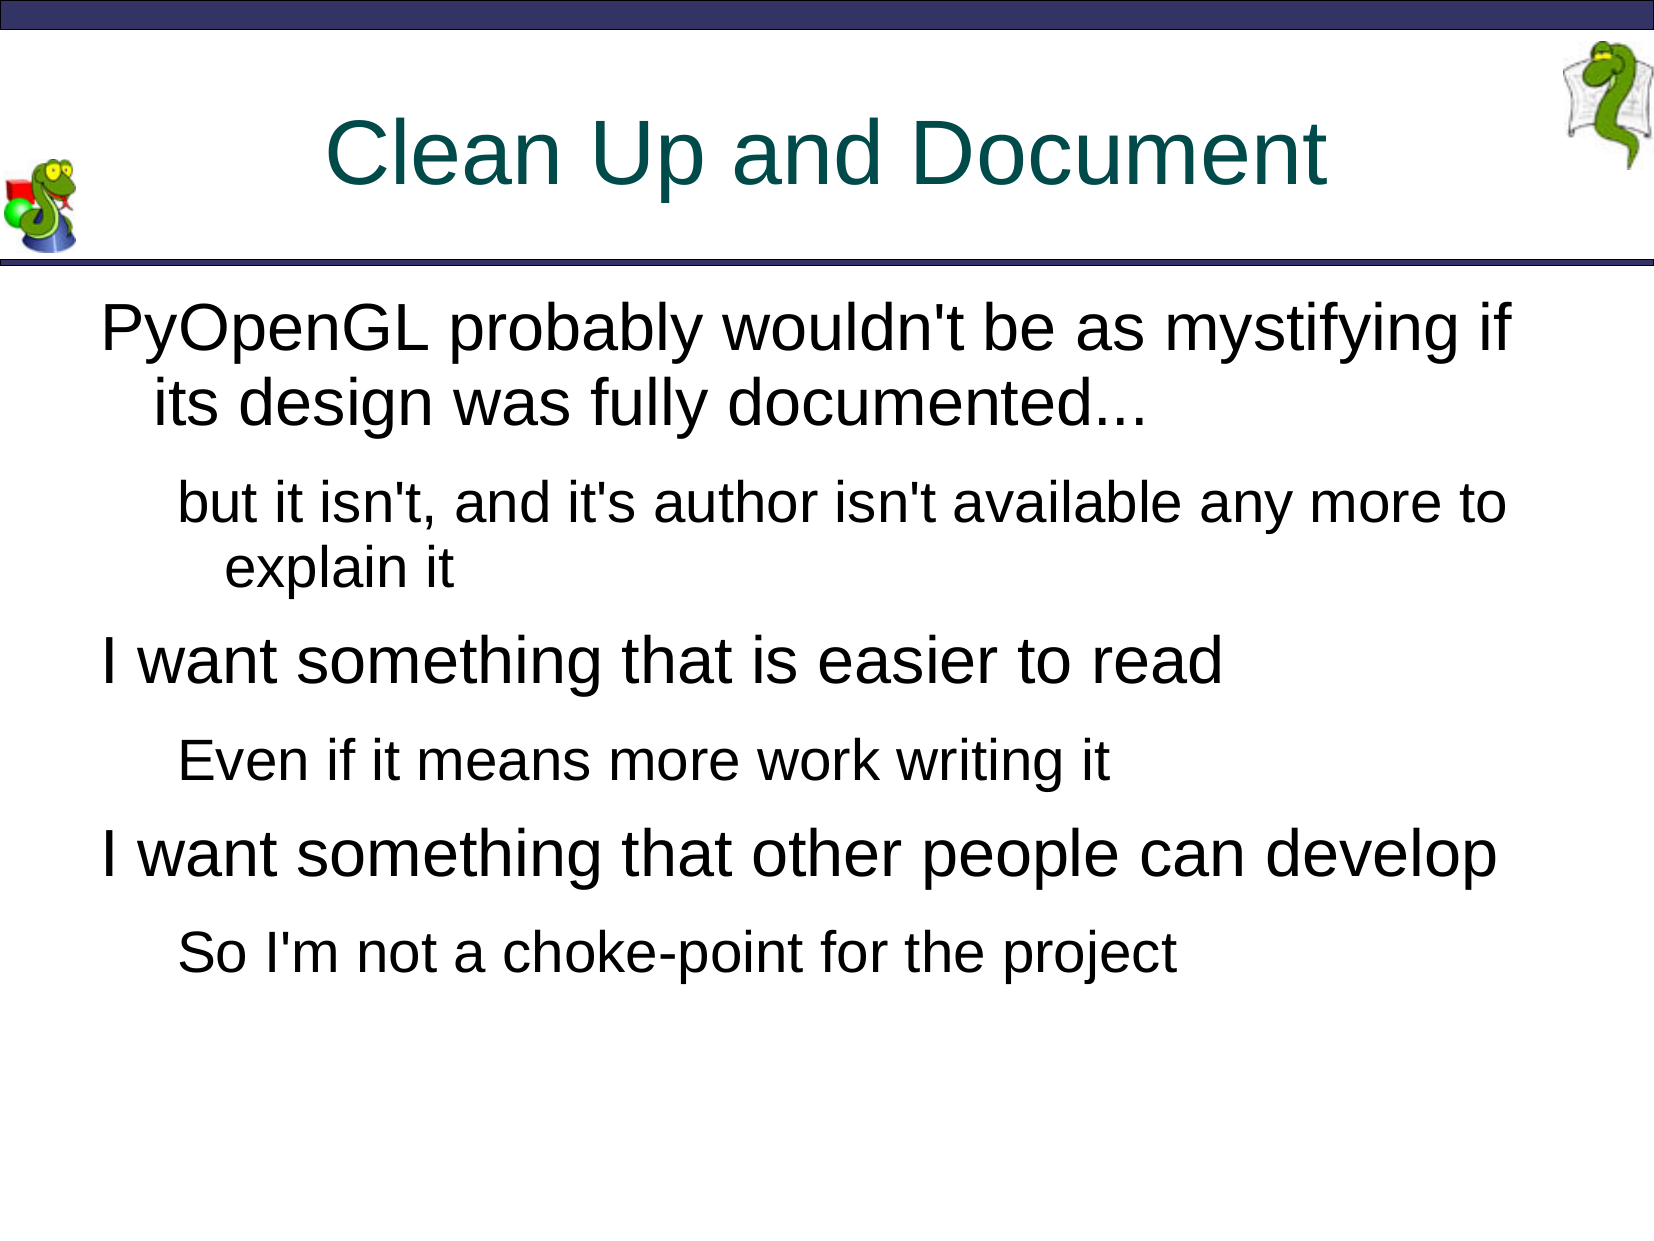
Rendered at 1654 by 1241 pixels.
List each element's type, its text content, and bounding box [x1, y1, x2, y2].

picture [4, 159, 76, 253]
list PyOpenGL probably wouldn't be as mystifying if its design was fully documented... but it isn't, and it's author isn't available any more to explain it I want something that is easier to read Even if it means more work writing it I want something that other people can develop So I'm not a choke-point for the project [82, 290, 1571, 1109]
title Clean Up and Document [82, 49, 1571, 257]
picture [1563, 41, 1654, 170]
